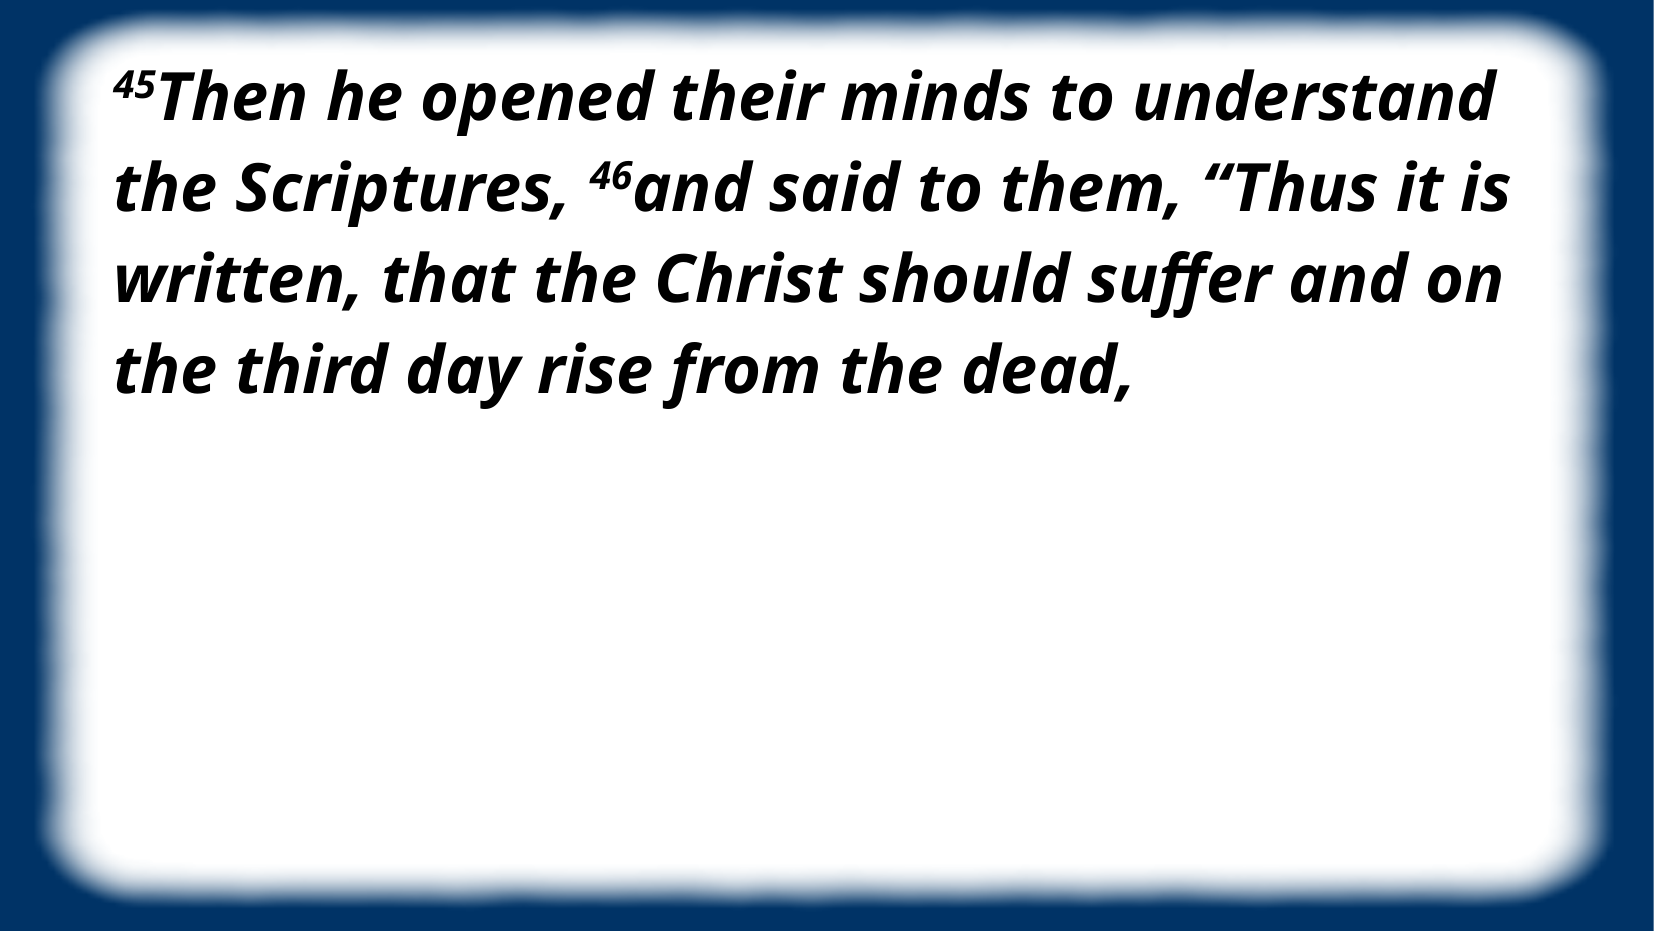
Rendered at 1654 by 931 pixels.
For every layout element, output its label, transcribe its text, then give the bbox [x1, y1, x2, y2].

picture [0, 0, 1654, 931]
text_box 45Then he opened their minds to understand the Scriptures, 46and said to them, “Thus it is written, that the Christ should suffer and on the third day rise from the dead, [98, 42, 1569, 436]
